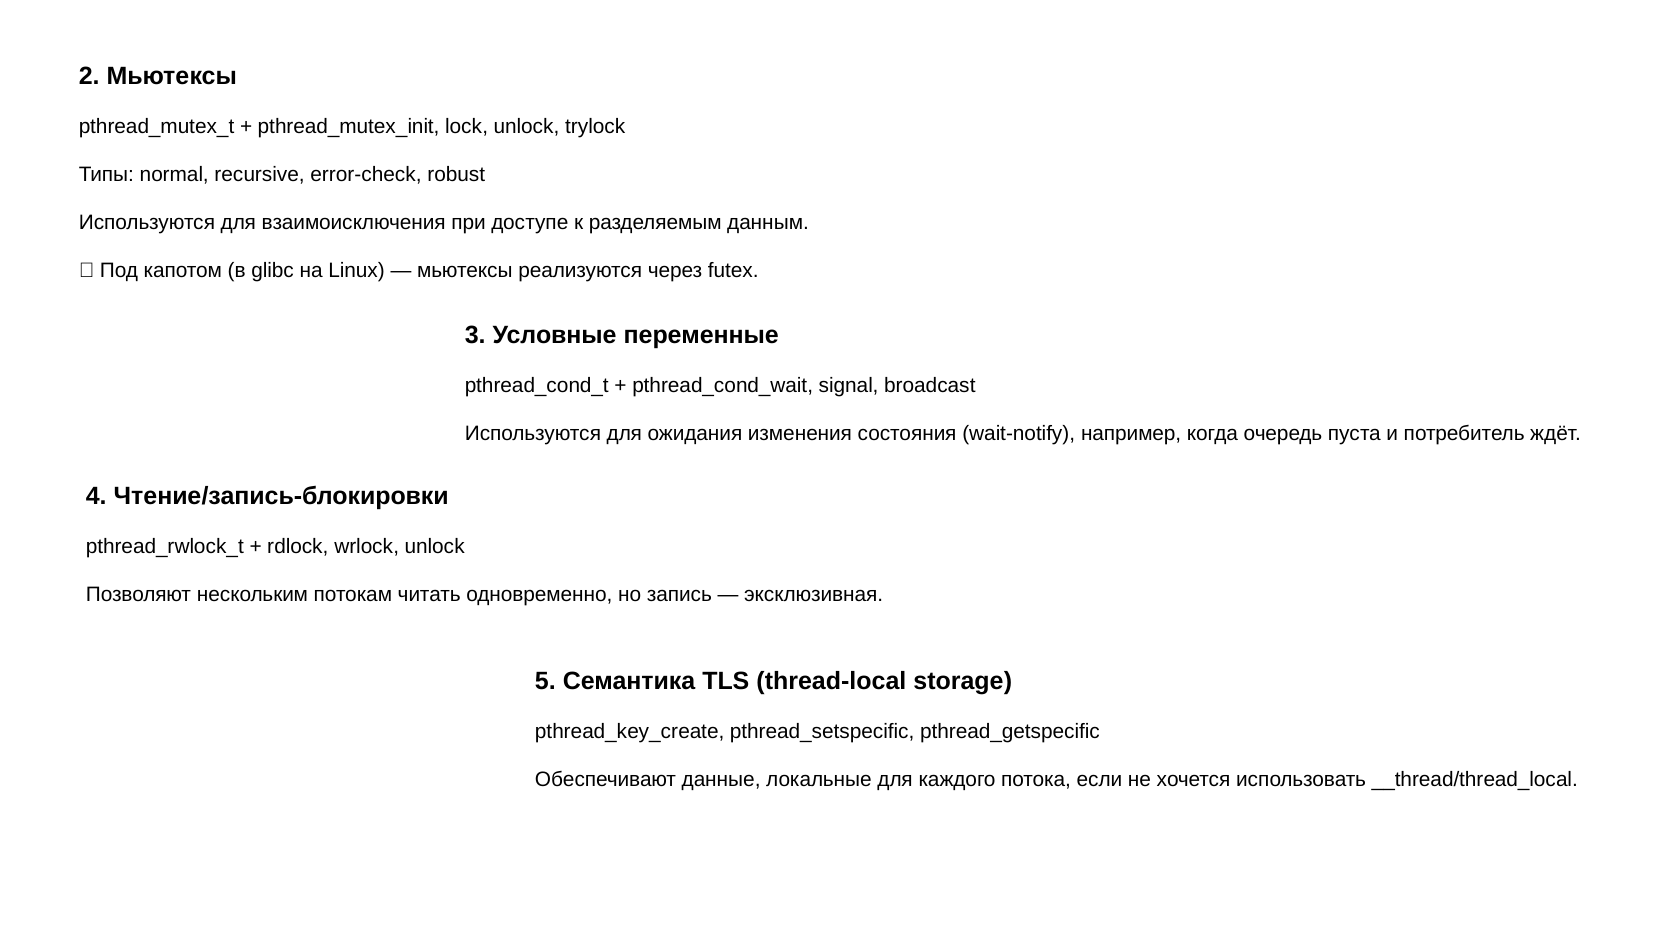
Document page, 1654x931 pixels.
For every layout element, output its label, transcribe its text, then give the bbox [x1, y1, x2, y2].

text_box 2. Мьютексы pthread_mutex_t + pthread_mutex_init, lock, unlock, trylock Типы: normal, recursive, error-check, robust Используются для взаимоисключения при доступе к разделяемым данным. 💡 Под капотом (в glibc на Linux) — мьютексы реализуются через futex. [64, 54, 826, 338]
text_box 5. Семантика TLS (thread-local storage) pthread_key_create, pthread_setspecific, pthread_getspecific Обеспечивают данные, локальные для каждого потока, если не хочется использовать __thread/thread_local. [520, 659, 1595, 847]
text_box 3. Условные переменные pthread_cond_t + pthread_cond_wait, signal, broadcast Используются для ожидания изменения состояния (wait-notify), например, когда очередь пуста и потребитель ждёт. [450, 313, 1598, 501]
text_box 4. Чтение/запись-блокировки pthread_rwlock_t + rdlock, wrlock, unlock Позволяют нескольким потокам читать одновременно, но запись — эксклюзивная. [71, 474, 901, 662]
